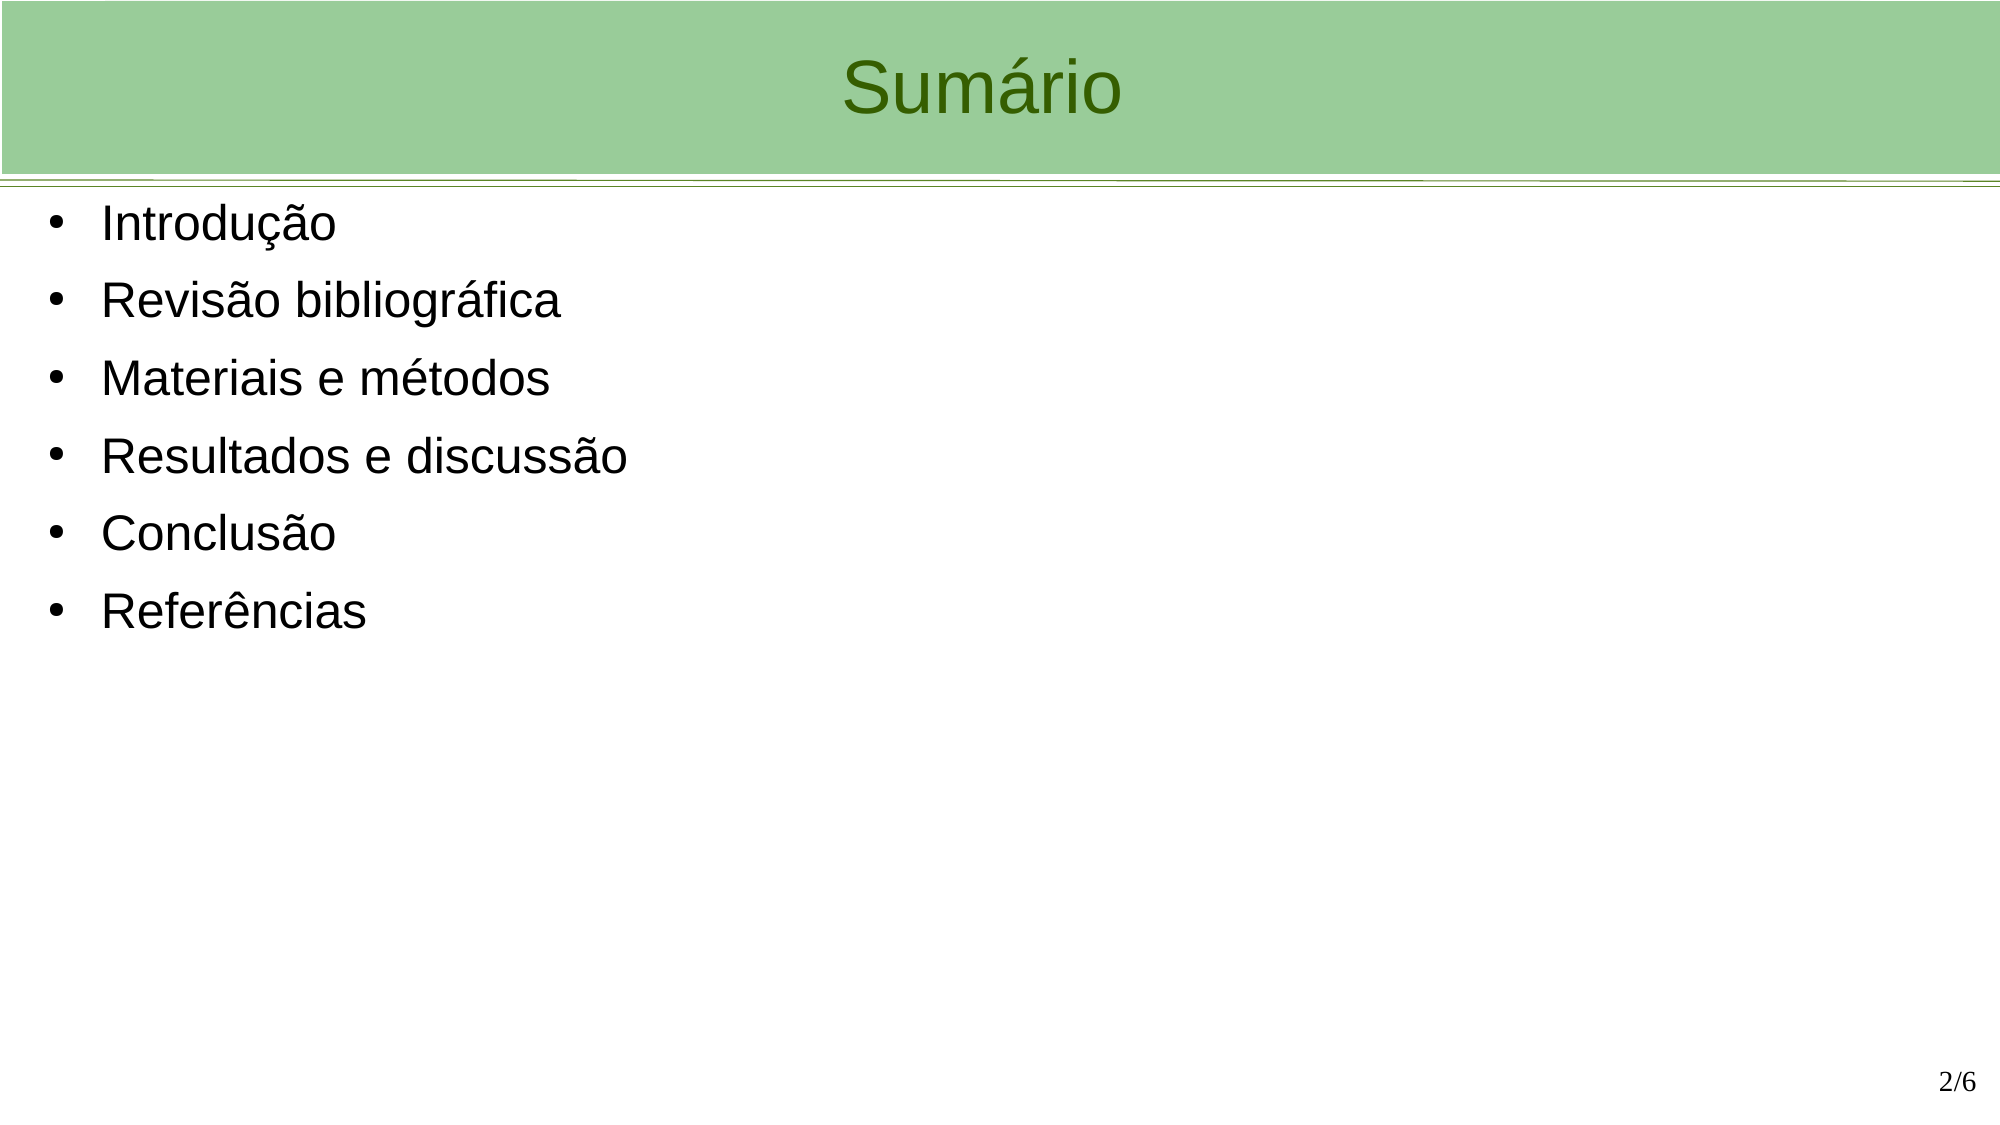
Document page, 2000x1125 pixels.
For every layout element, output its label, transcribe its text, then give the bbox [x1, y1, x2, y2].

list Introdução Revisão bibliográfica Materiais e métodos Resultados e discussão Conclusão Referências [30, 195, 1966, 1066]
title Sumário [105, 0, 1861, 174]
